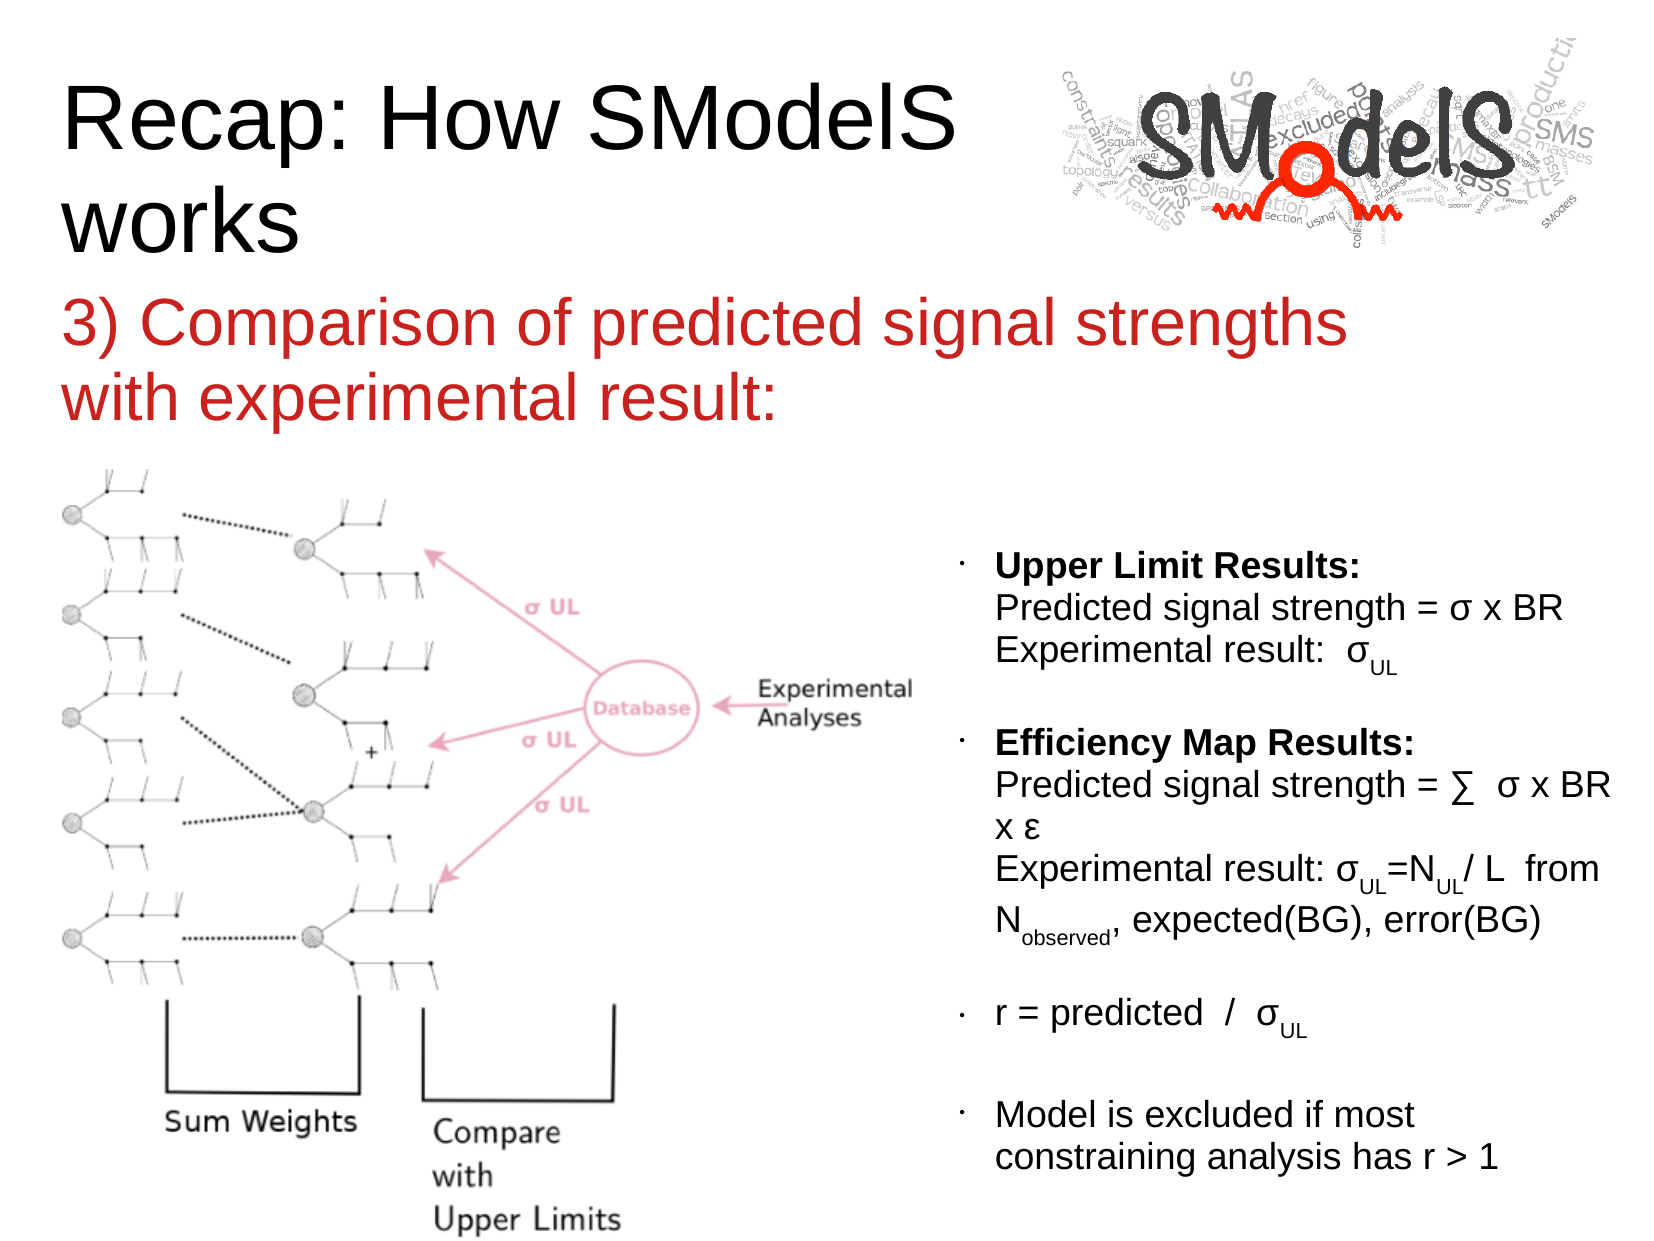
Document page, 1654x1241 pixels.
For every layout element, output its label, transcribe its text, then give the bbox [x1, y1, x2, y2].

text_box Recap: How SModelS works [47, 59, 1040, 280]
text_box Upper Limit Results: Predicted signal strength = σ x BR Experimental result: σUL Efficiency Map Results: Predicted signal strength = ∑ σ x BR x ε Experimental result: σUL=NUL/ L from Nobserved, expected(BG), error(BG) r = predicted / σUL Model is excluded if most constraining analysis has r > 1 [944, 537, 1630, 1211]
text_box 3) Comparison of predicted signal strengths with experimental result: [47, 277, 1606, 461]
picture [1027, 38, 1618, 249]
picture [1, 447, 945, 1241]
